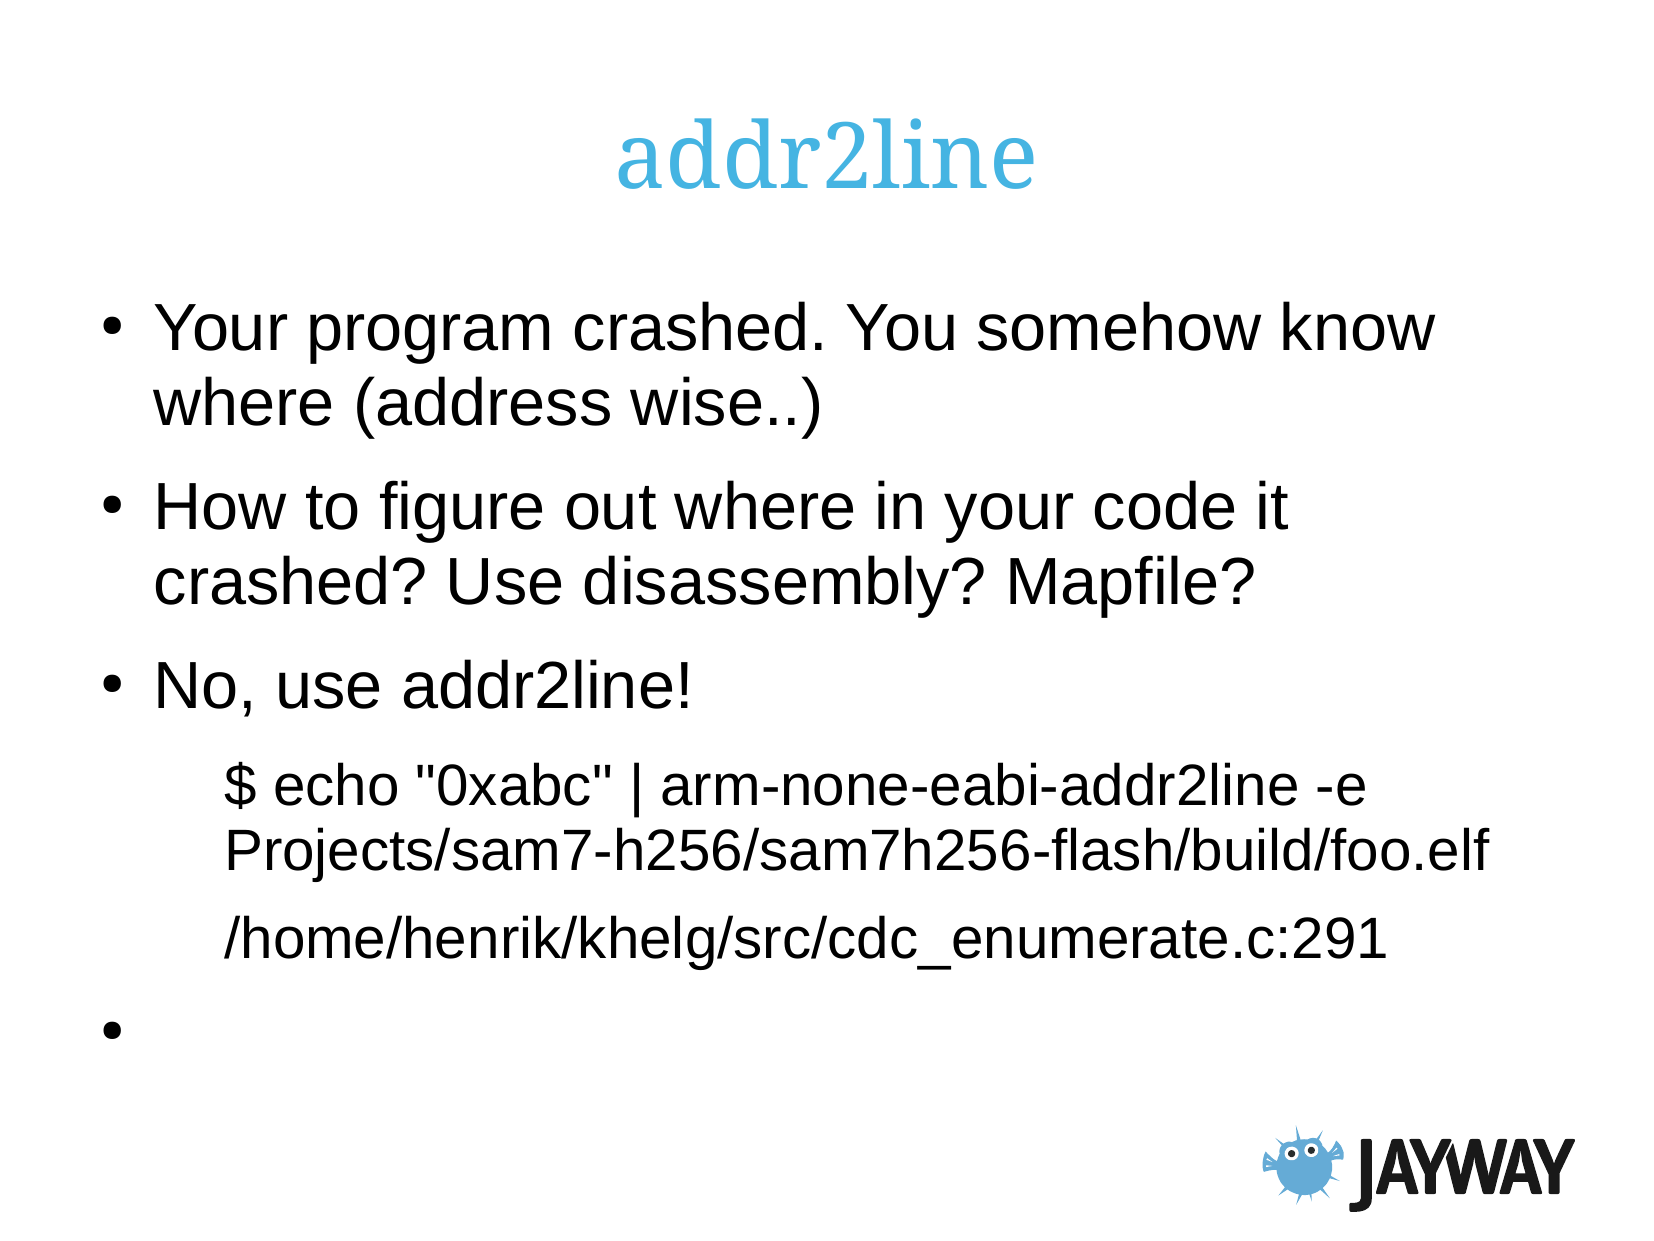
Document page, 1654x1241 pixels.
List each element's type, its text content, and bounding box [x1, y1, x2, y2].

title addr2line [82, 49, 1571, 257]
list Your program crashed. You somehow know where (address wise..) How to figure out where in your code it crashed? Use disassembly? Mapfile? No, use addr2line! $ echo "0xabc" | arm-none-eabi-addr2line -e Projects/sam7-h256/sam7h256-flash/build/foo.elf /home/henrik/khelg/src/cdc_enumerate.c:291 [82, 290, 1571, 1109]
